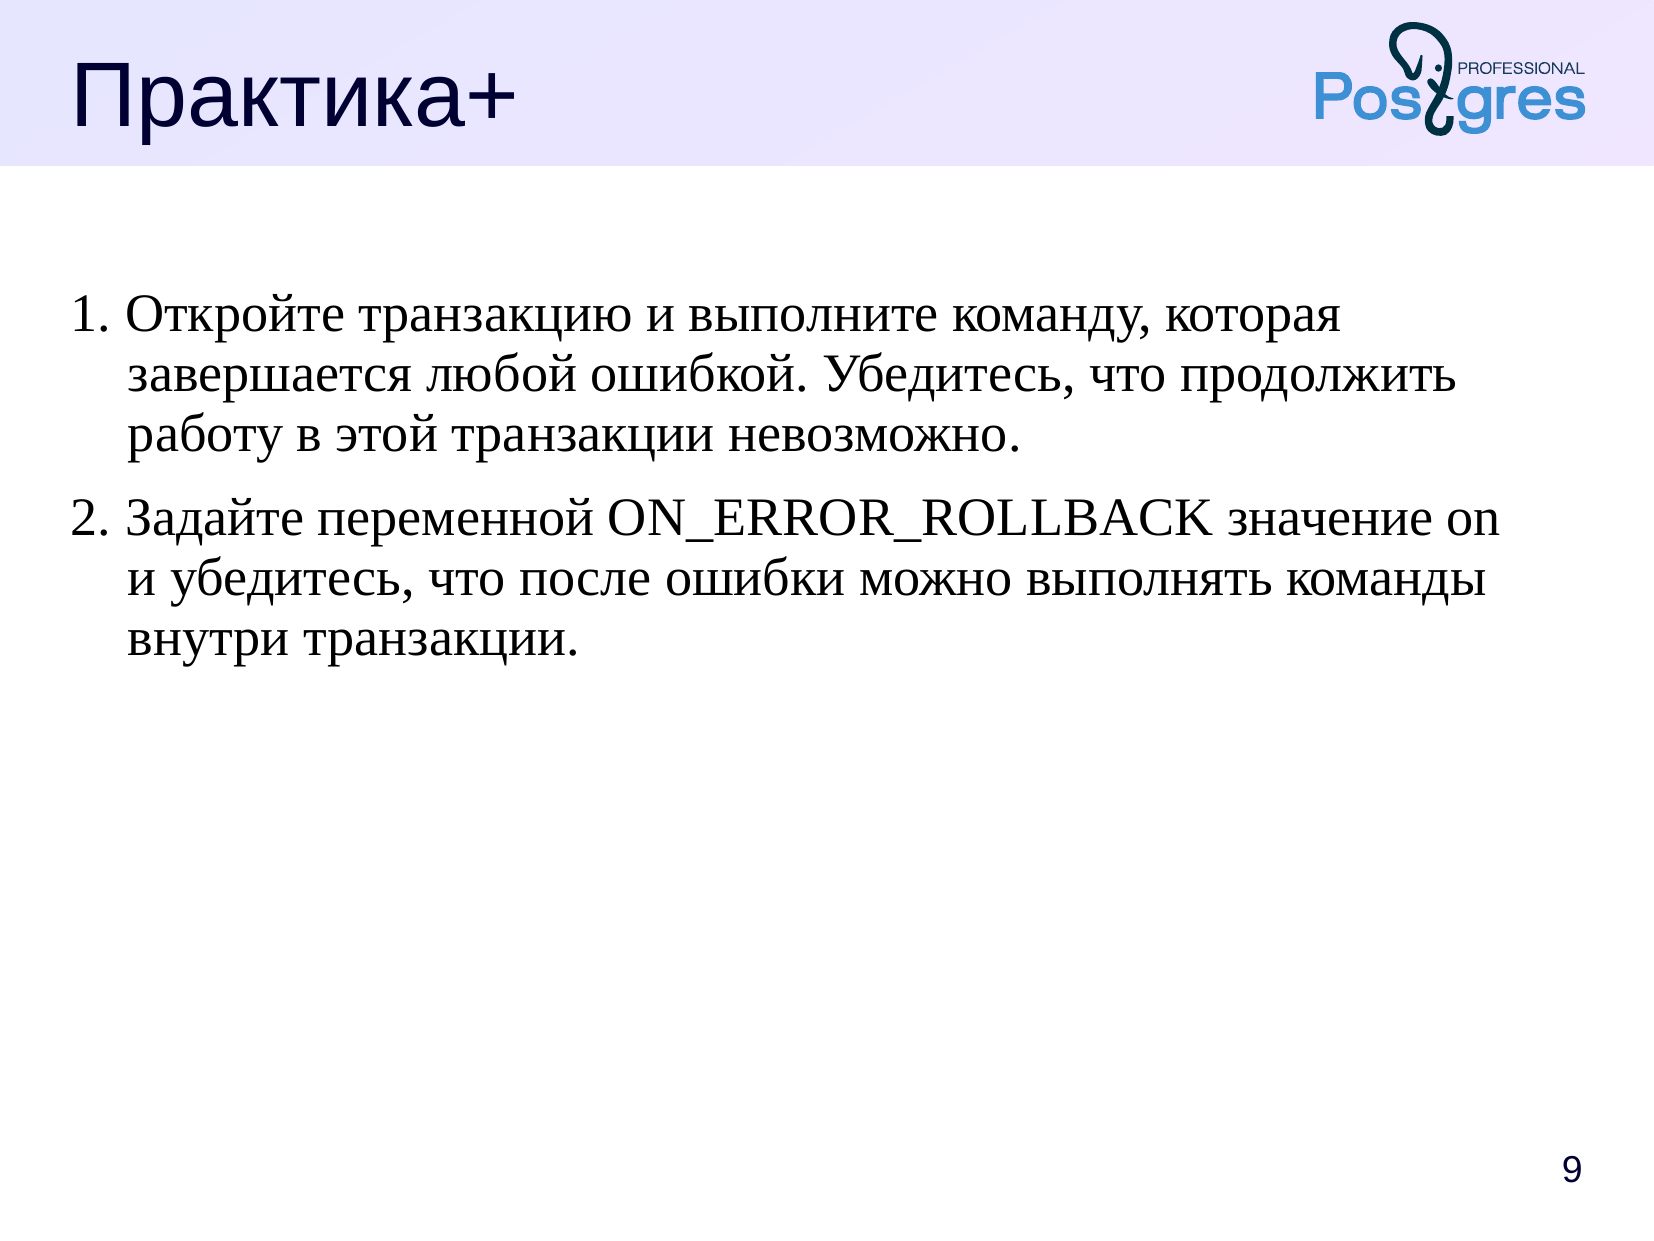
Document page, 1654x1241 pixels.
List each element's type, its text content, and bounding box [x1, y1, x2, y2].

title Практика+ [70, 43, 1241, 147]
list Откройте транзакцию и выполните команду, которая завершается любой ошибкой. Убедитесь, что продолжить работу в этой транзакции невозможно. Задайте переменной ON_ERROR_ROLLBACK значение on и убедитесь, что после ошибки можно выполнять команды внутри транзакции. [70, 283, 1583, 1134]
